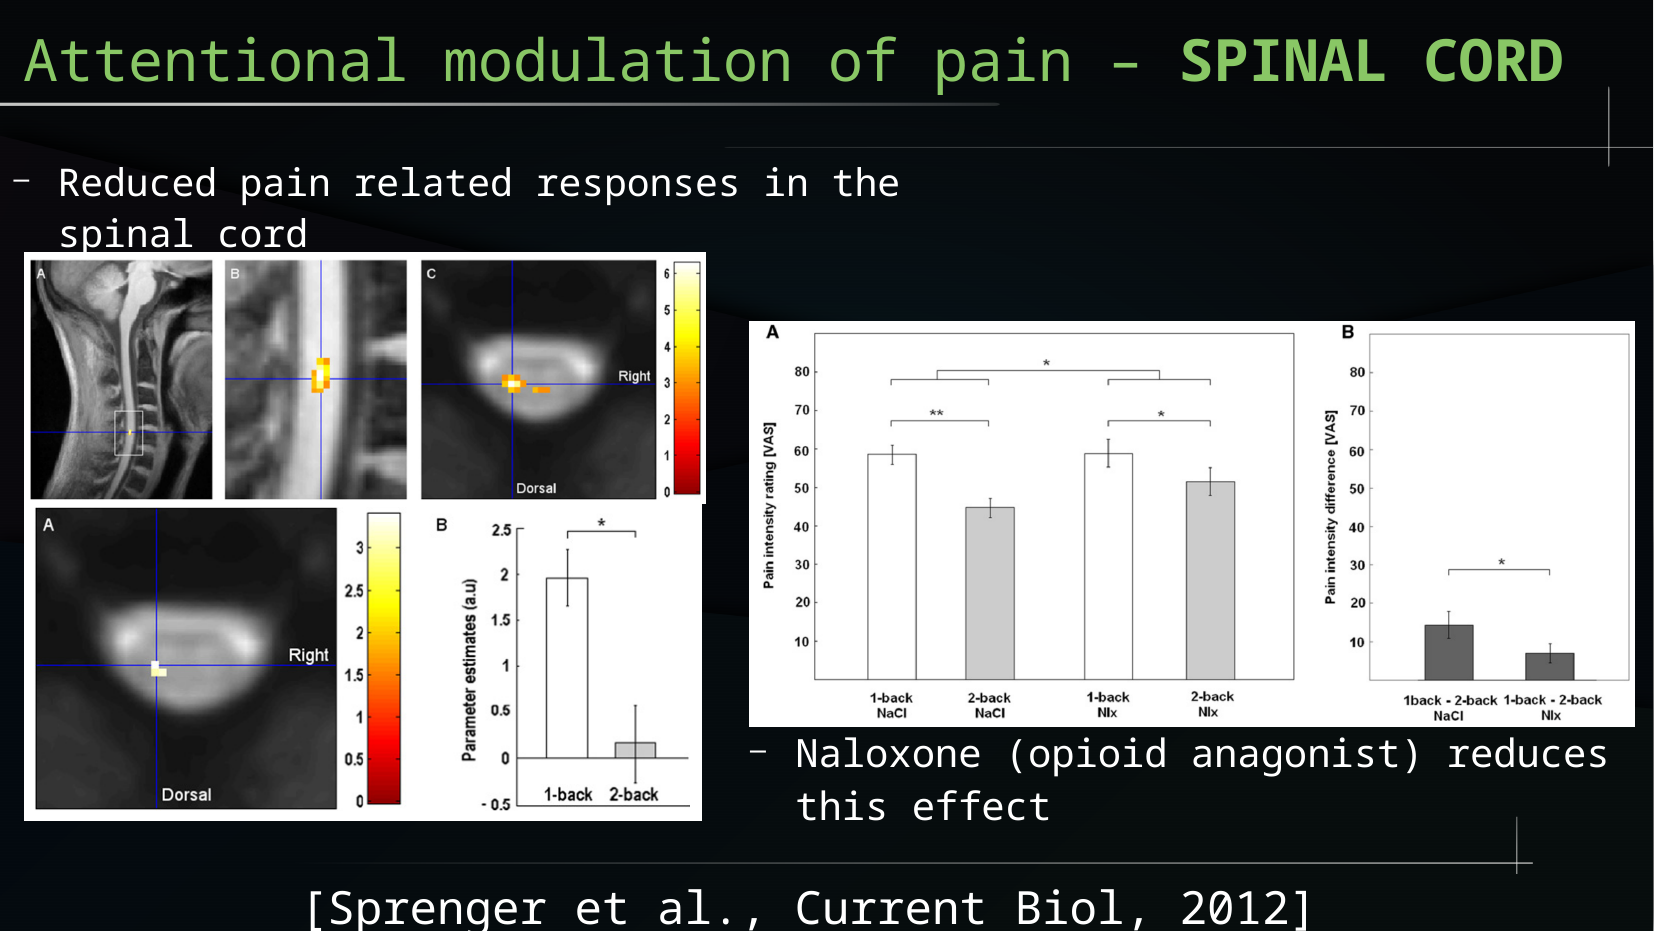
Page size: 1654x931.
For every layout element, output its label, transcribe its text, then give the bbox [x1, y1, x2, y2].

list Reduced pain related responses in the spinal cord [0, 155, 934, 261]
picture [0, 0, 1654, 931]
text_box [Sprenger et al., Current Biol, 2012] [285, 868, 1366, 931]
list Naloxone (opioid anagonist) reduces this effect [675, 726, 1654, 833]
title Attentional modulation of pain – SPINAL CORD [23, 0, 1589, 134]
